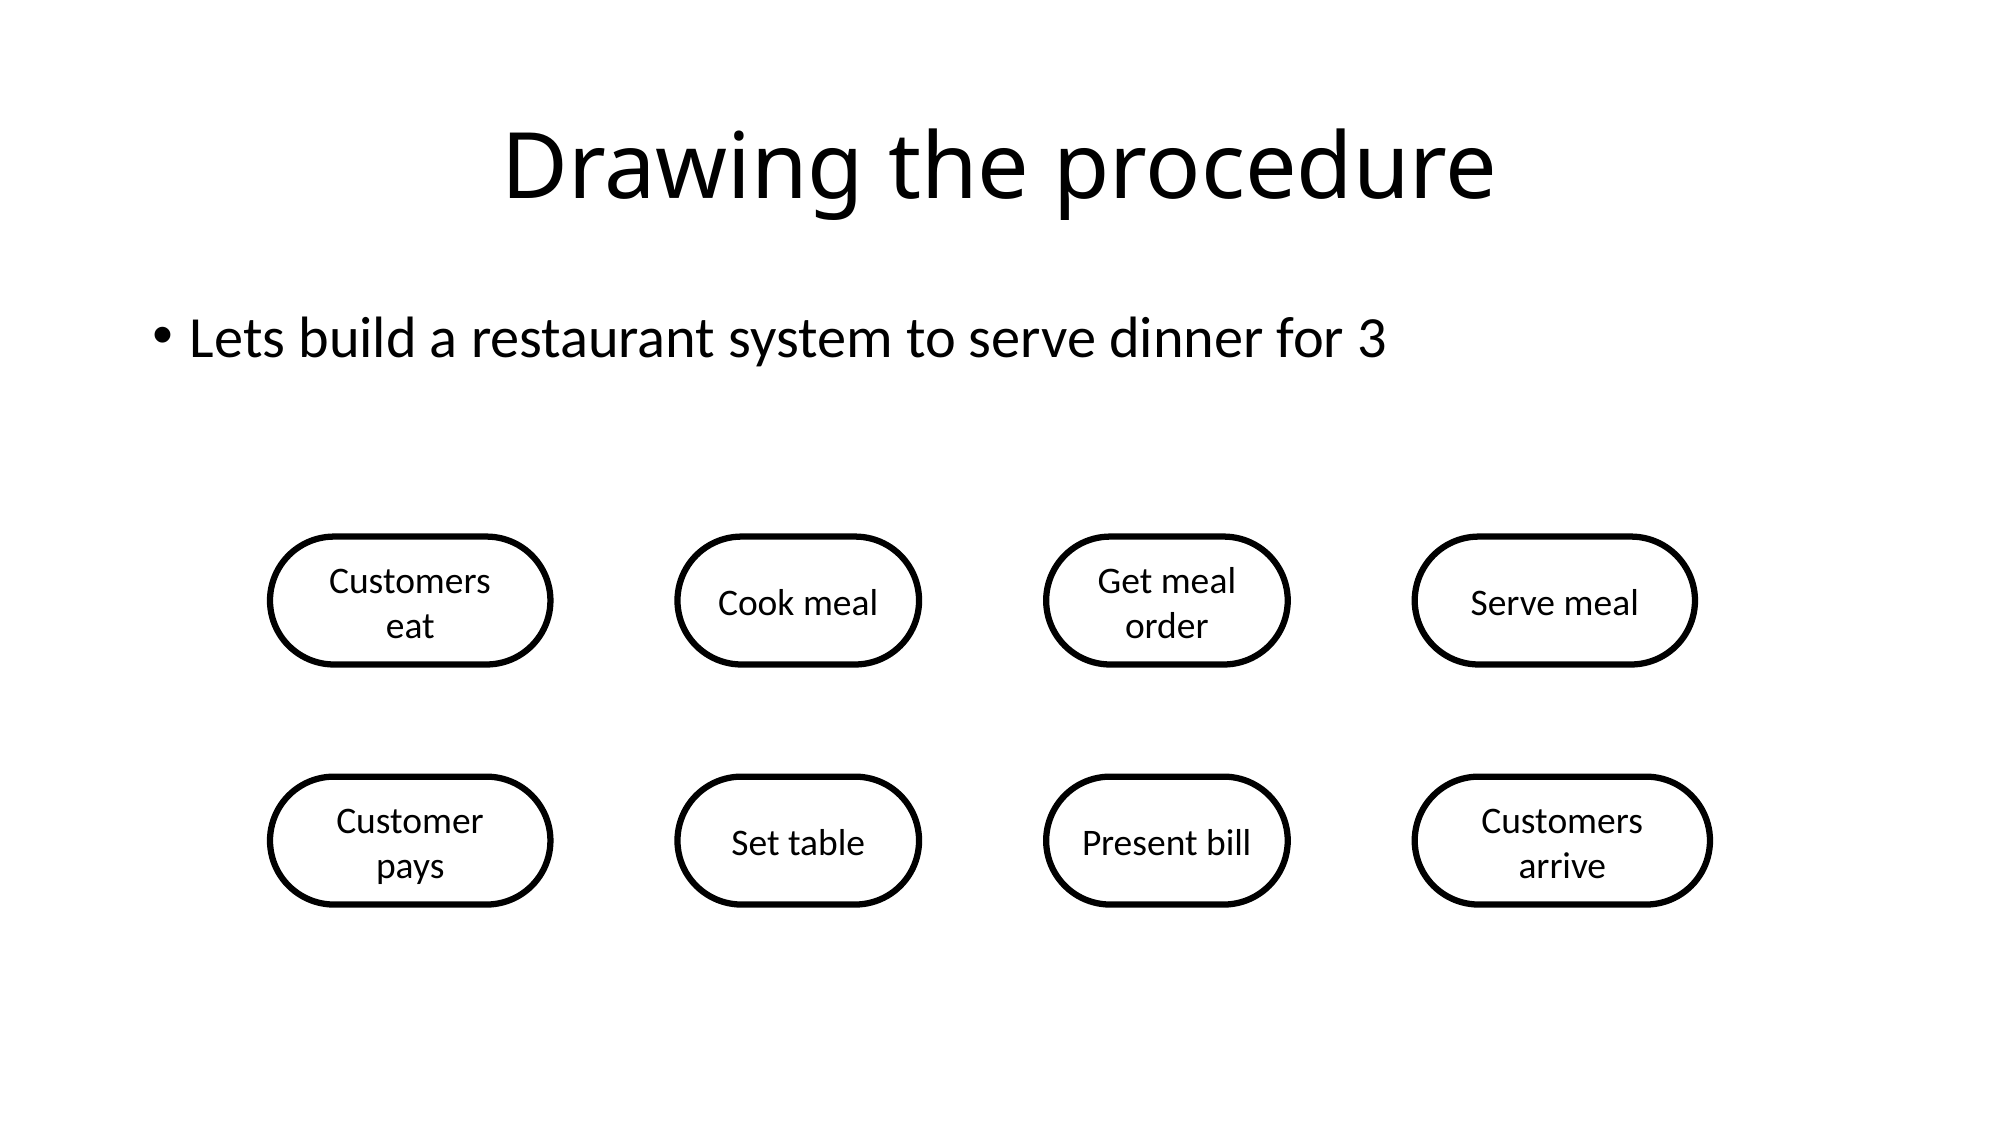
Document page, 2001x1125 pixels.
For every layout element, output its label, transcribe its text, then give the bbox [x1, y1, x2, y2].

text_box Present bill [1046, 776, 1288, 905]
list Lets build a restaurant system to serve dinner for 3 [137, 299, 1863, 1014]
text_box Serve meal [1414, 536, 1696, 665]
text_box Set table [677, 776, 920, 905]
title Drawing the procedure [137, 59, 1863, 278]
text_box Cook meal [677, 536, 920, 665]
text_box Get meal order [1046, 536, 1288, 665]
text_box Customers arrive [1414, 776, 1711, 905]
text_box Customer pays [270, 776, 551, 905]
text_box Customers eat [270, 536, 551, 665]
